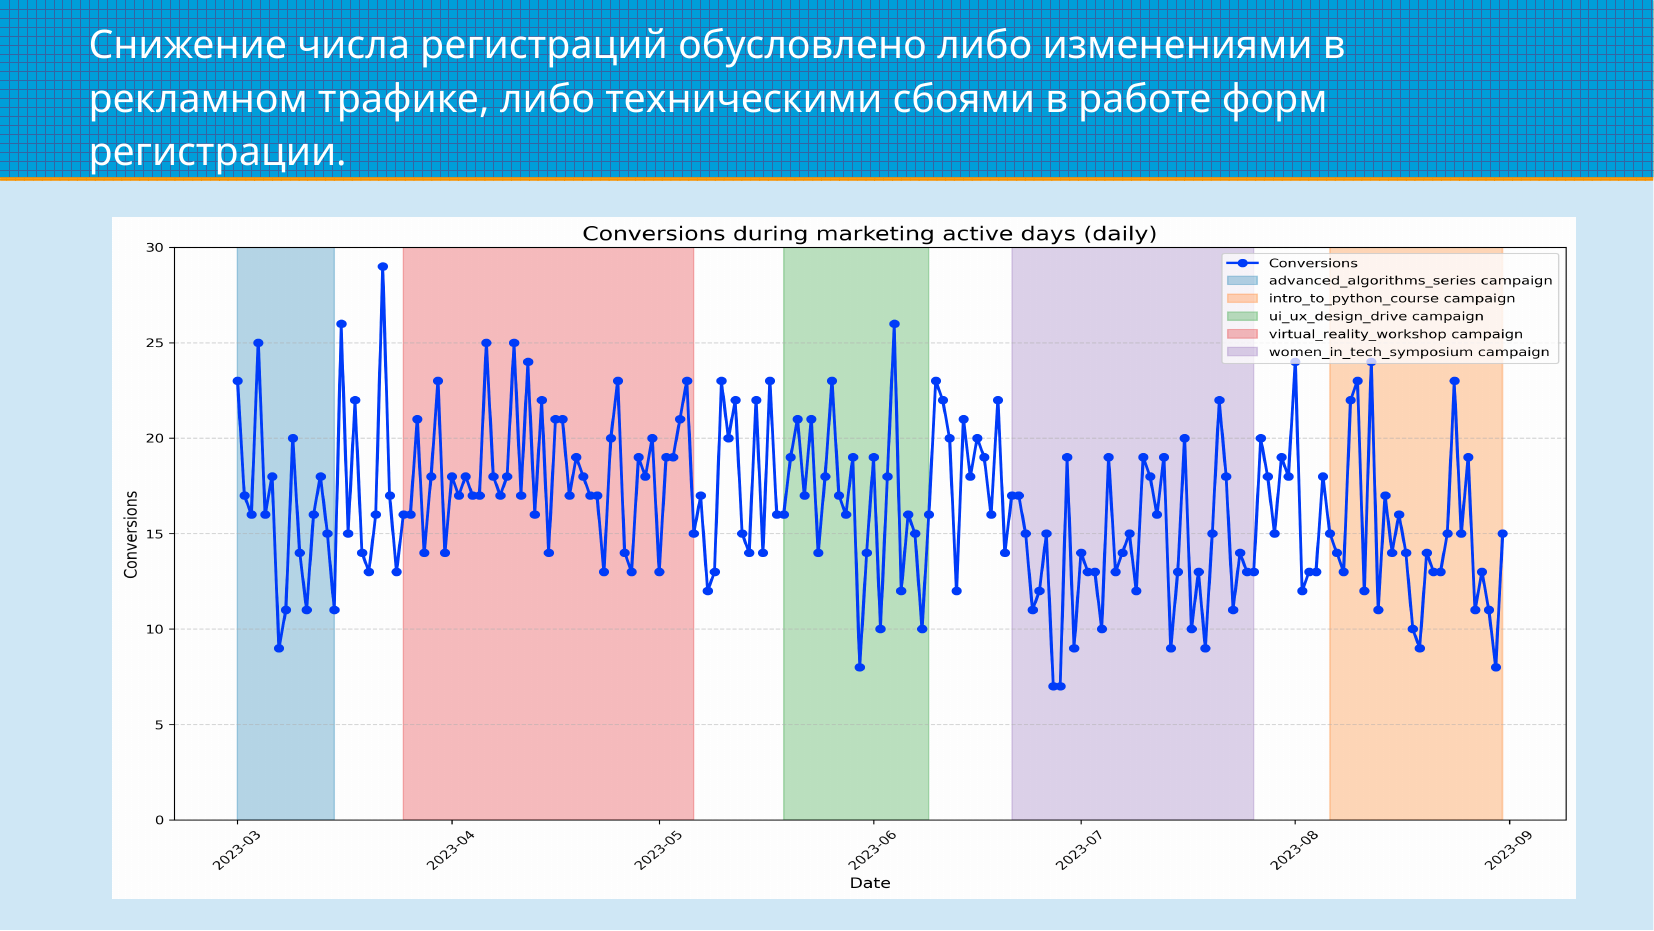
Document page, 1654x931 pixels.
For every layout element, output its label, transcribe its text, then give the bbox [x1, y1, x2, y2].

title Снижение числа регистраций обусловлено либо изменениями в рекламном трафике, либо техническими сбоями в работе форм регистрации. [88, 14, 1565, 178]
picture [112, 217, 1576, 899]
